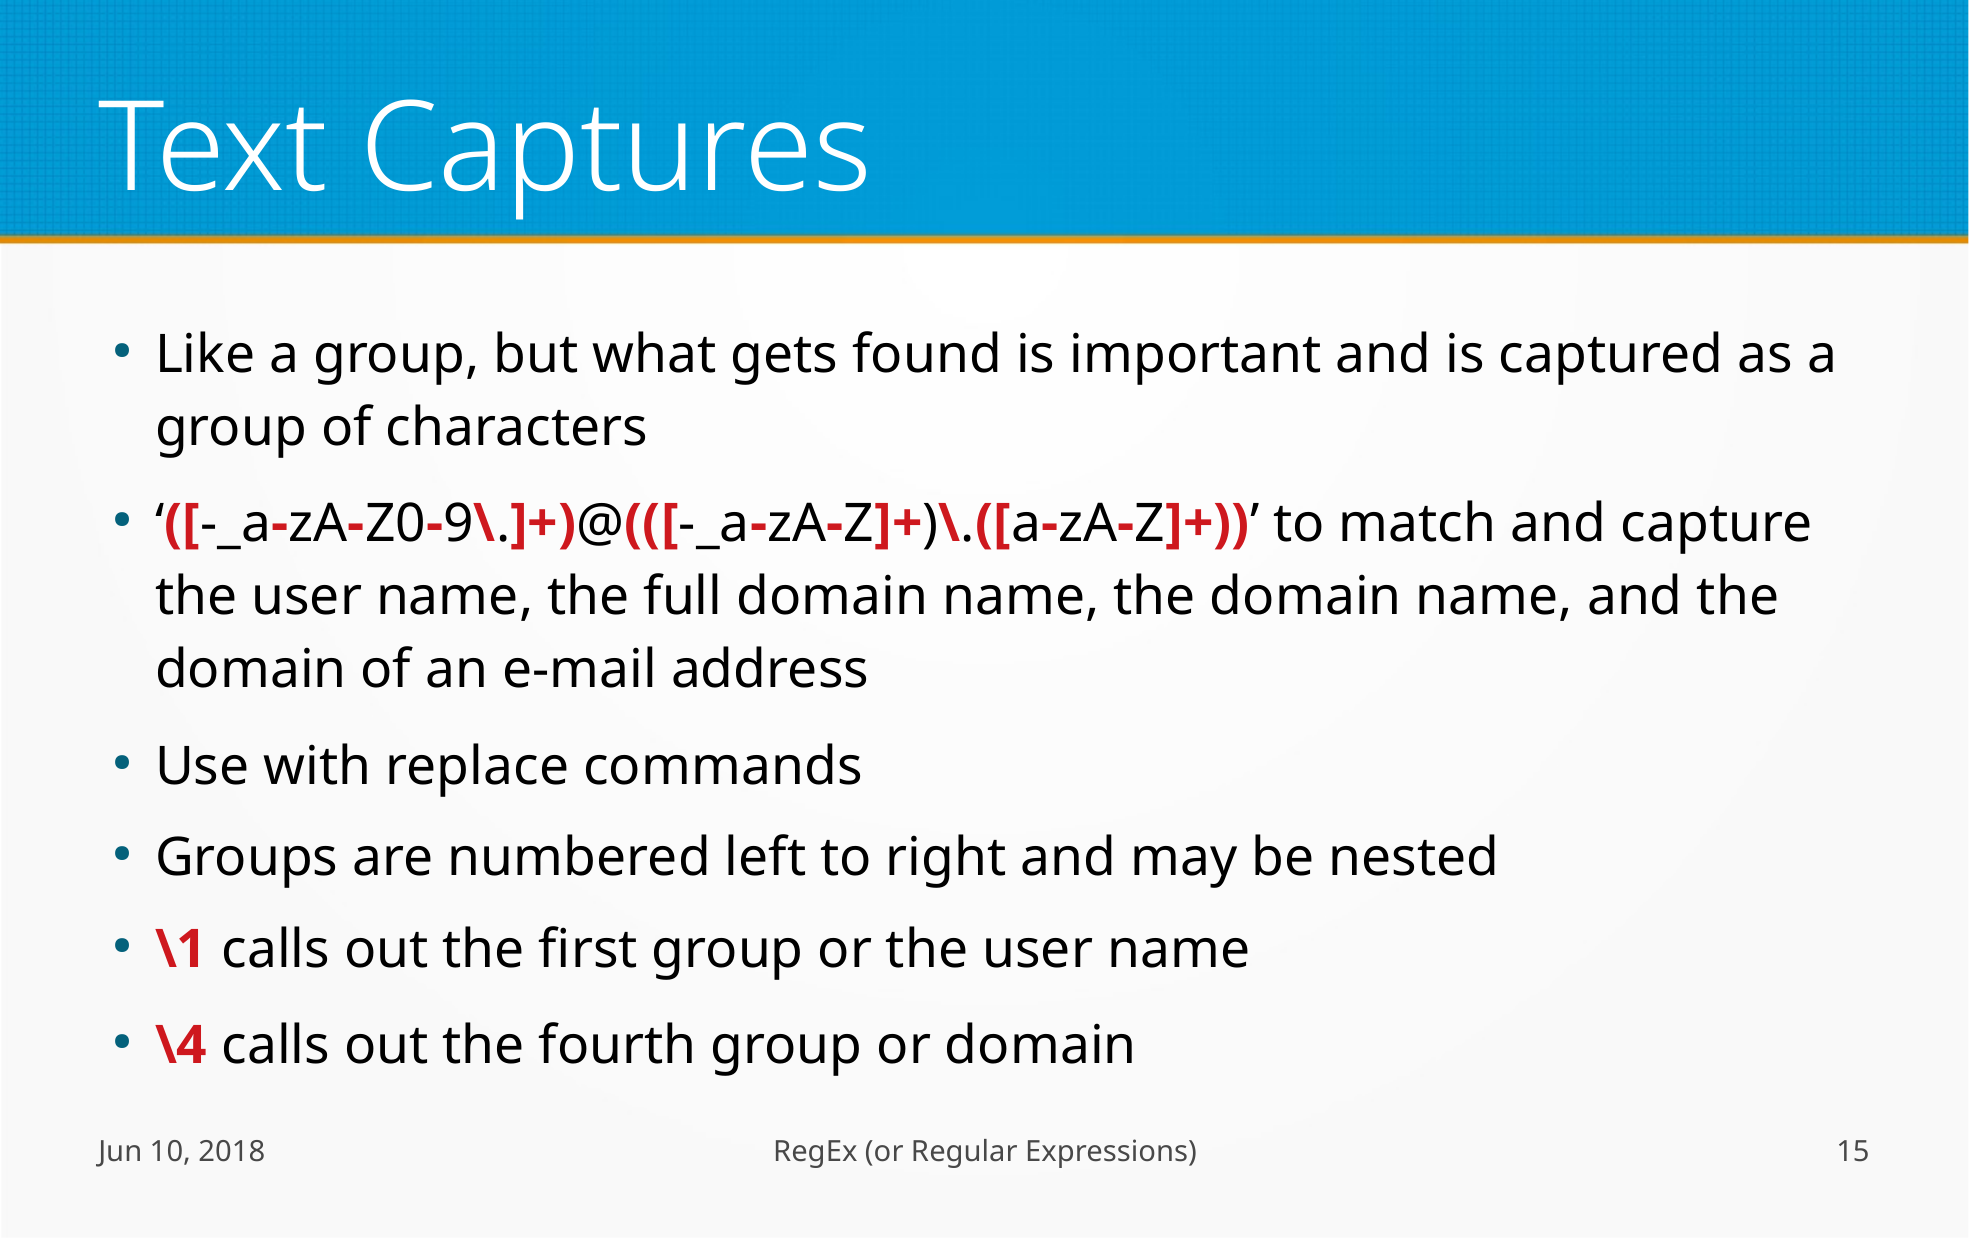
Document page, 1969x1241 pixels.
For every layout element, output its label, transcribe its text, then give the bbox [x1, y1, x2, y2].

title Text Captures [98, 19, 1870, 227]
picture [0, 233, 1969, 1241]
list Like a group, but what gets found is important and is captured as a group of characters ‘([-_a-zA-Z0-9\.]+)@(([-_a-zA-Z]+)\.([a-zA-Z]+))’ to match and capture the user name, the full domain name, the domain name, and the domain of an e-mail address Use with replace commands Groups are numbered left to right and may be nested \1 calls out the first group or the user name \4 calls out the fourth group or domain [98, 315, 1861, 1081]
